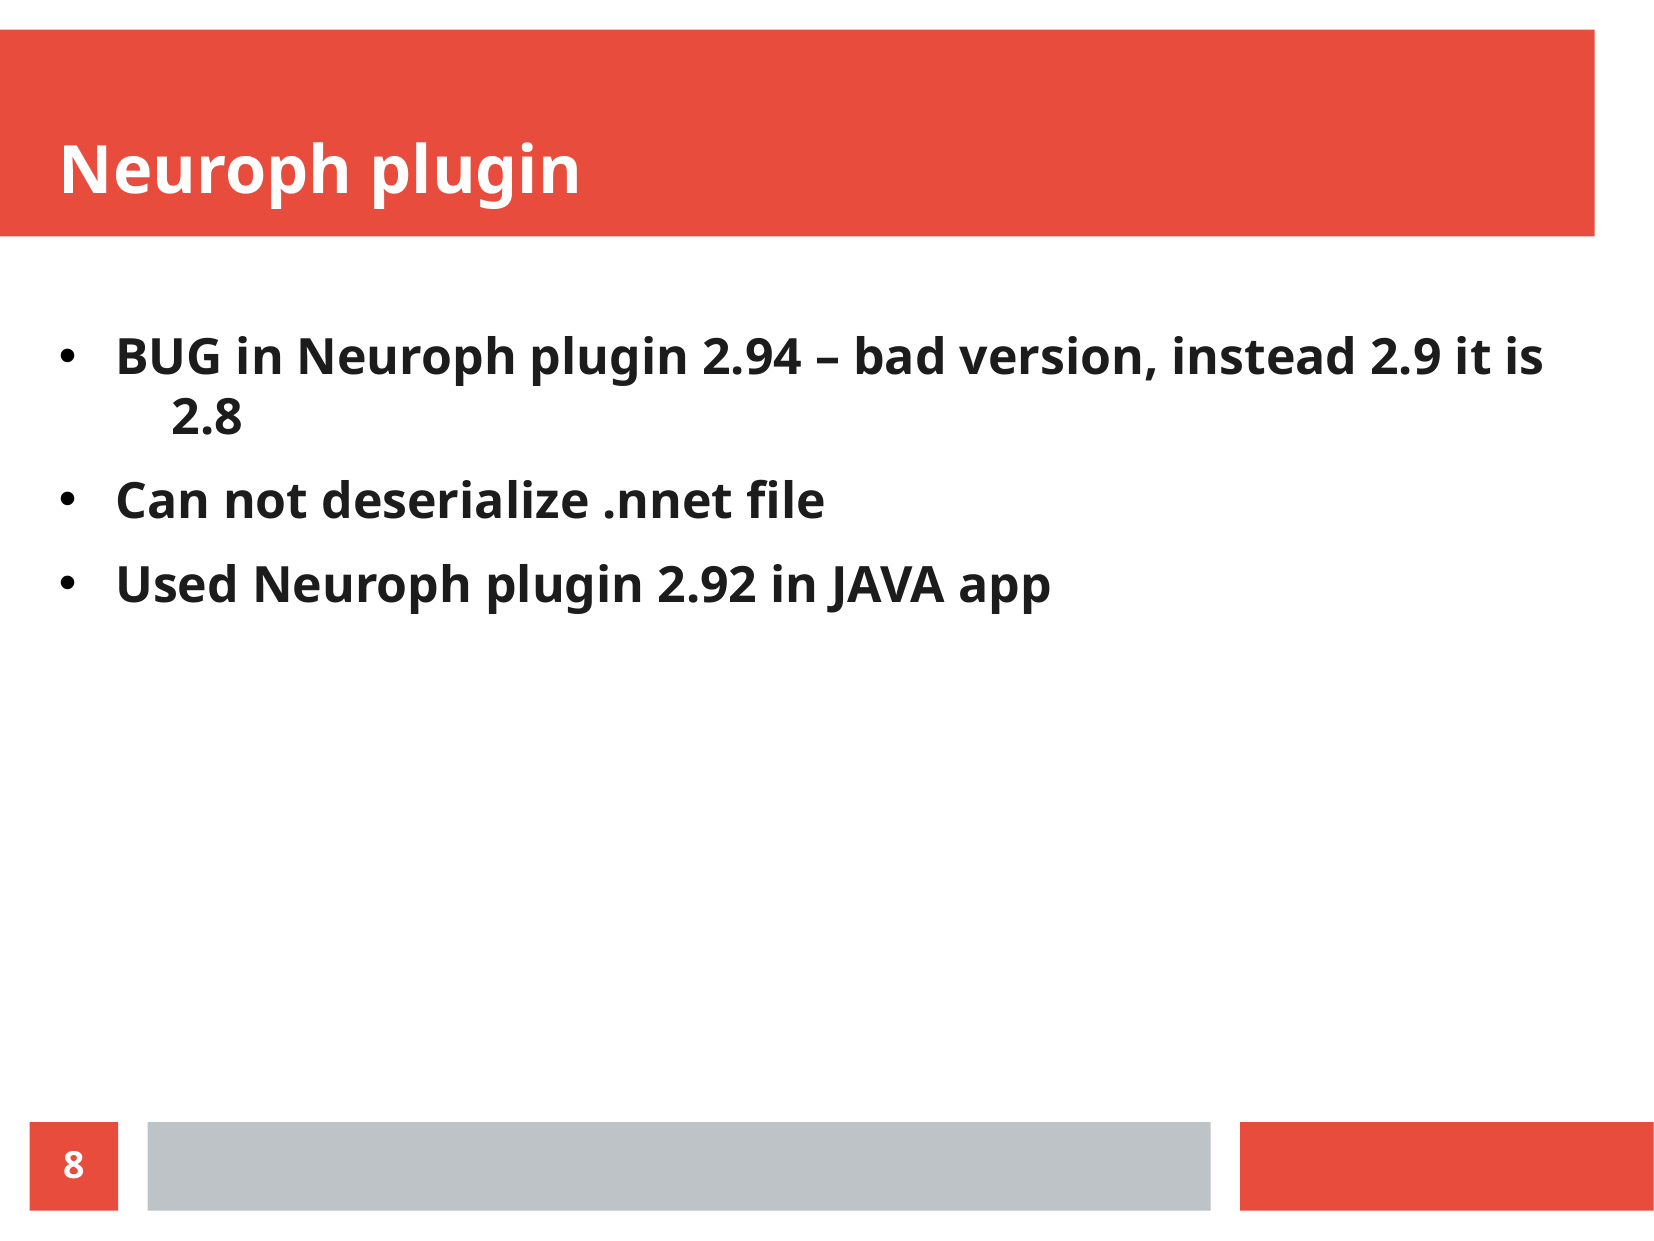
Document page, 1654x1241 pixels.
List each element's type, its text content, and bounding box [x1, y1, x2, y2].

text_box [29, 1122, 119, 1211]
title Neuroph plugin [59, 59, 1595, 207]
list BUG in Neuroph plugin 2.94 – bad version, instead 2.9 it is 2.8 Can not deserialize .nnet file Used Neuroph plugin 2.92 in JAVA app [59, 324, 1565, 1093]
